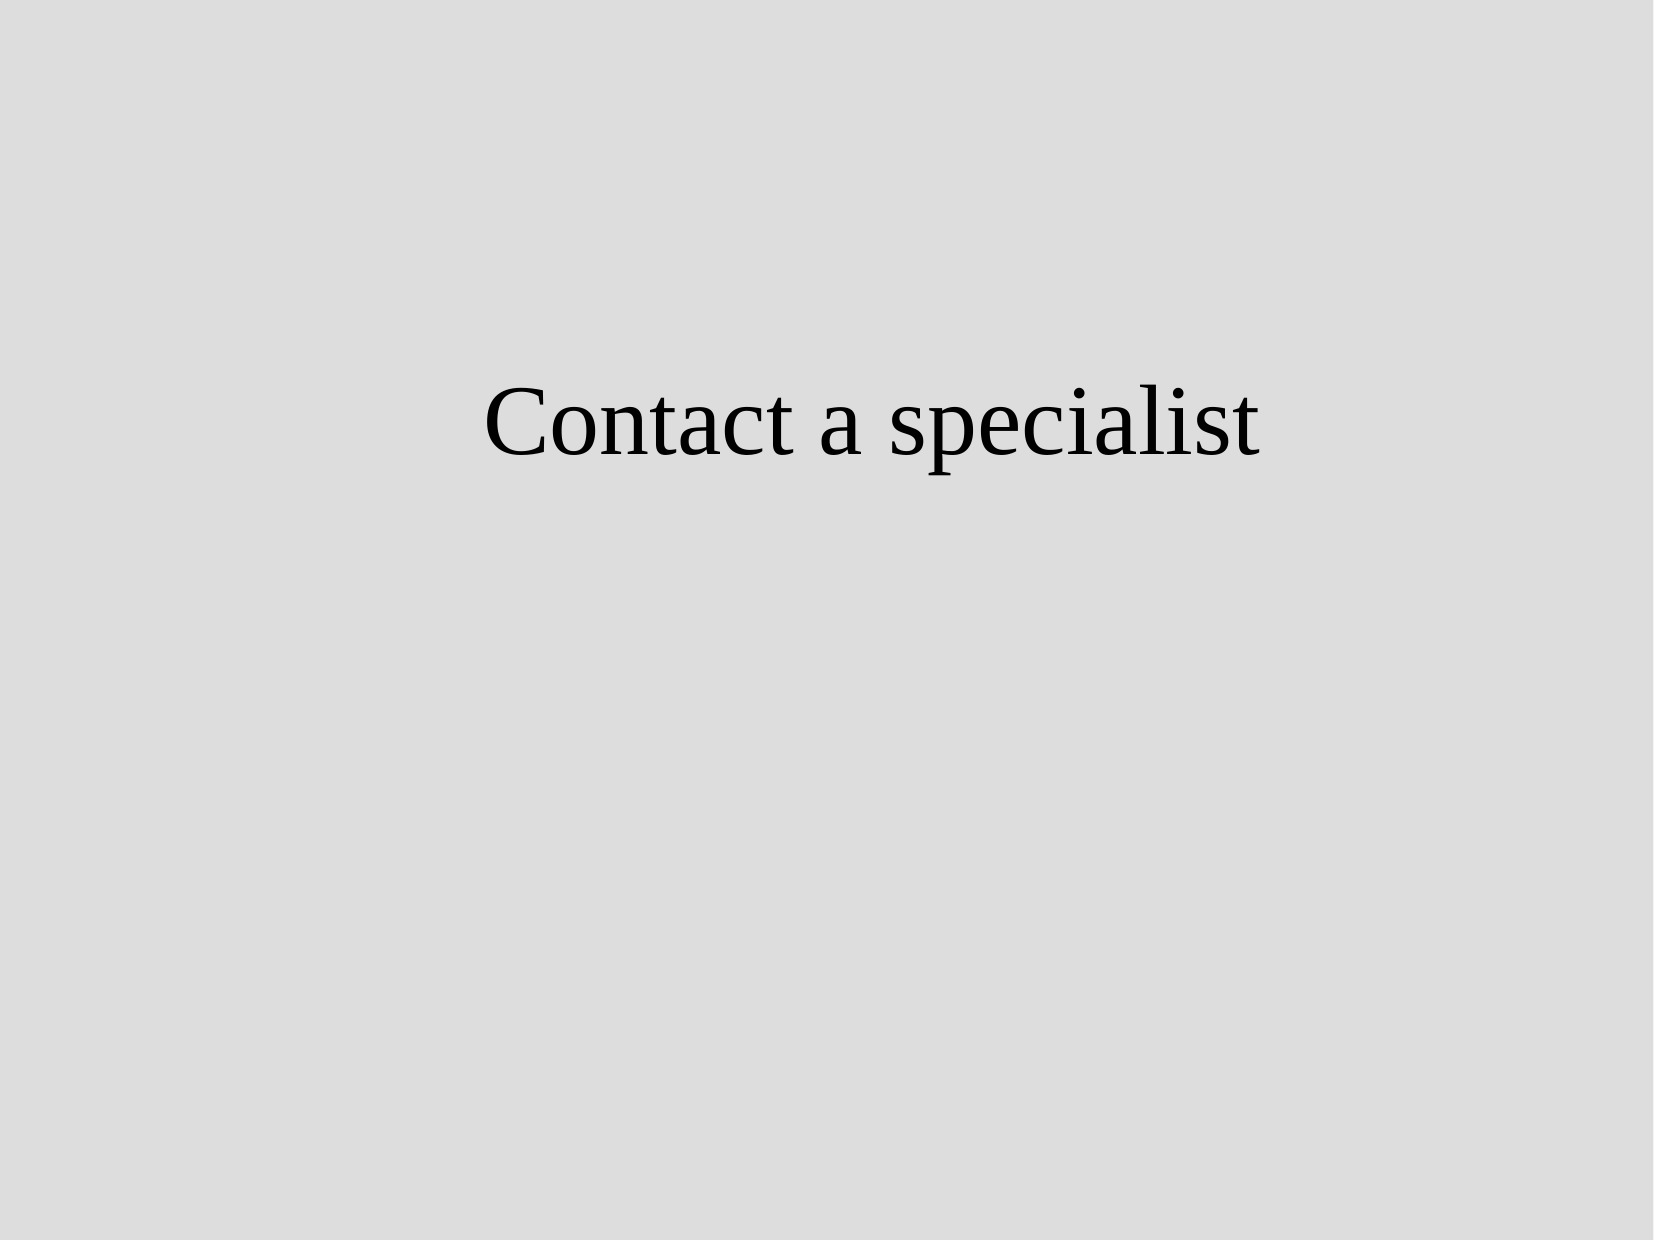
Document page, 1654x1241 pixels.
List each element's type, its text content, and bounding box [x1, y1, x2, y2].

subtitle [82, 49, 1571, 1010]
text_box Contact a specialist [271, 357, 1473, 484]
